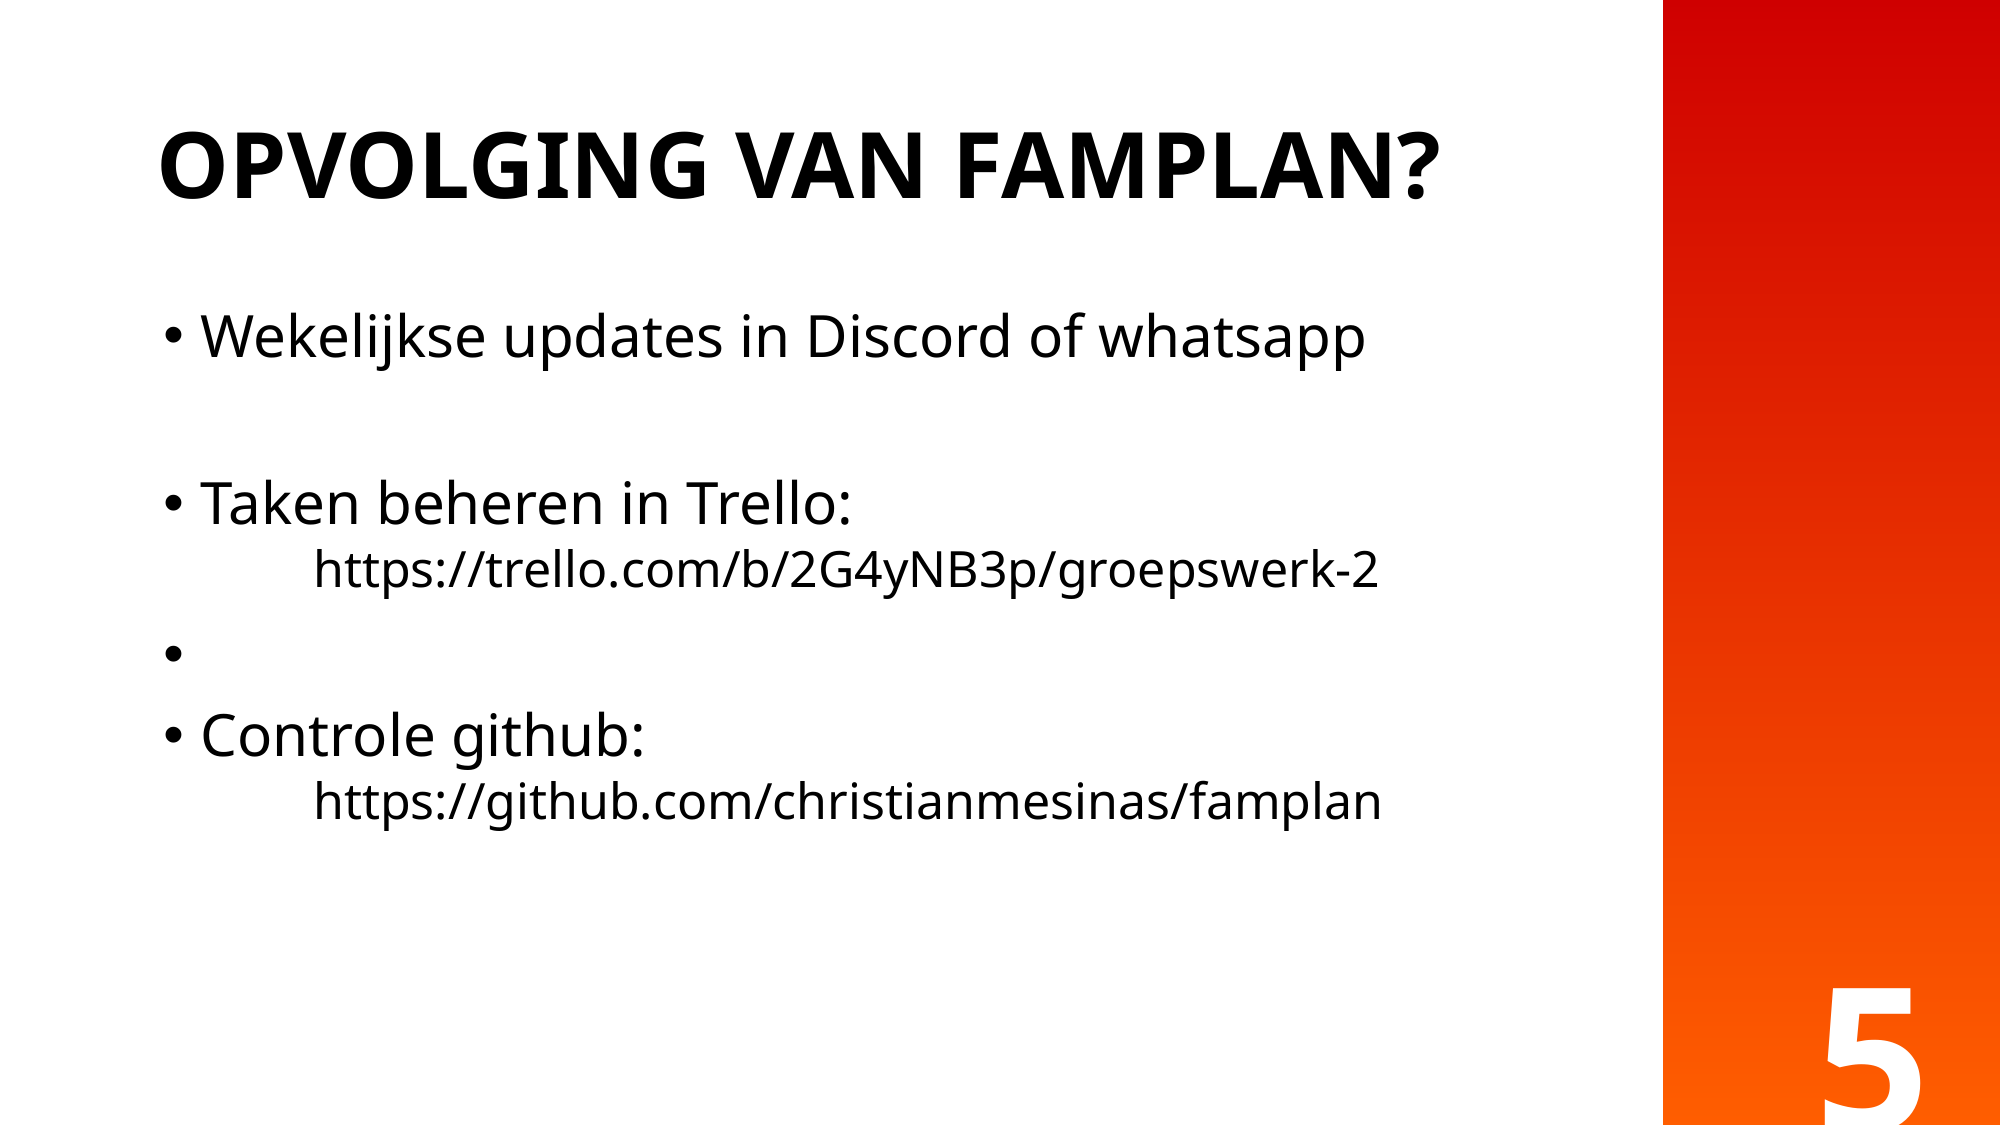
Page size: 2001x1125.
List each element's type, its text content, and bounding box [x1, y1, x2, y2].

title OPVOLGING VAN FAMPLAN? [141, 59, 1663, 278]
text_box 5 [1800, 914, 2000, 1125]
list Wekelijkse updates in Discord of whatsapp Taken beheren in Trello: https://trello.com/b/2G4yNB3p/groepswerk-2 Controle github: https://github.com/christianmesinas/famplan [148, 299, 1458, 1014]
text_box [1663, 0, 2000, 1125]
